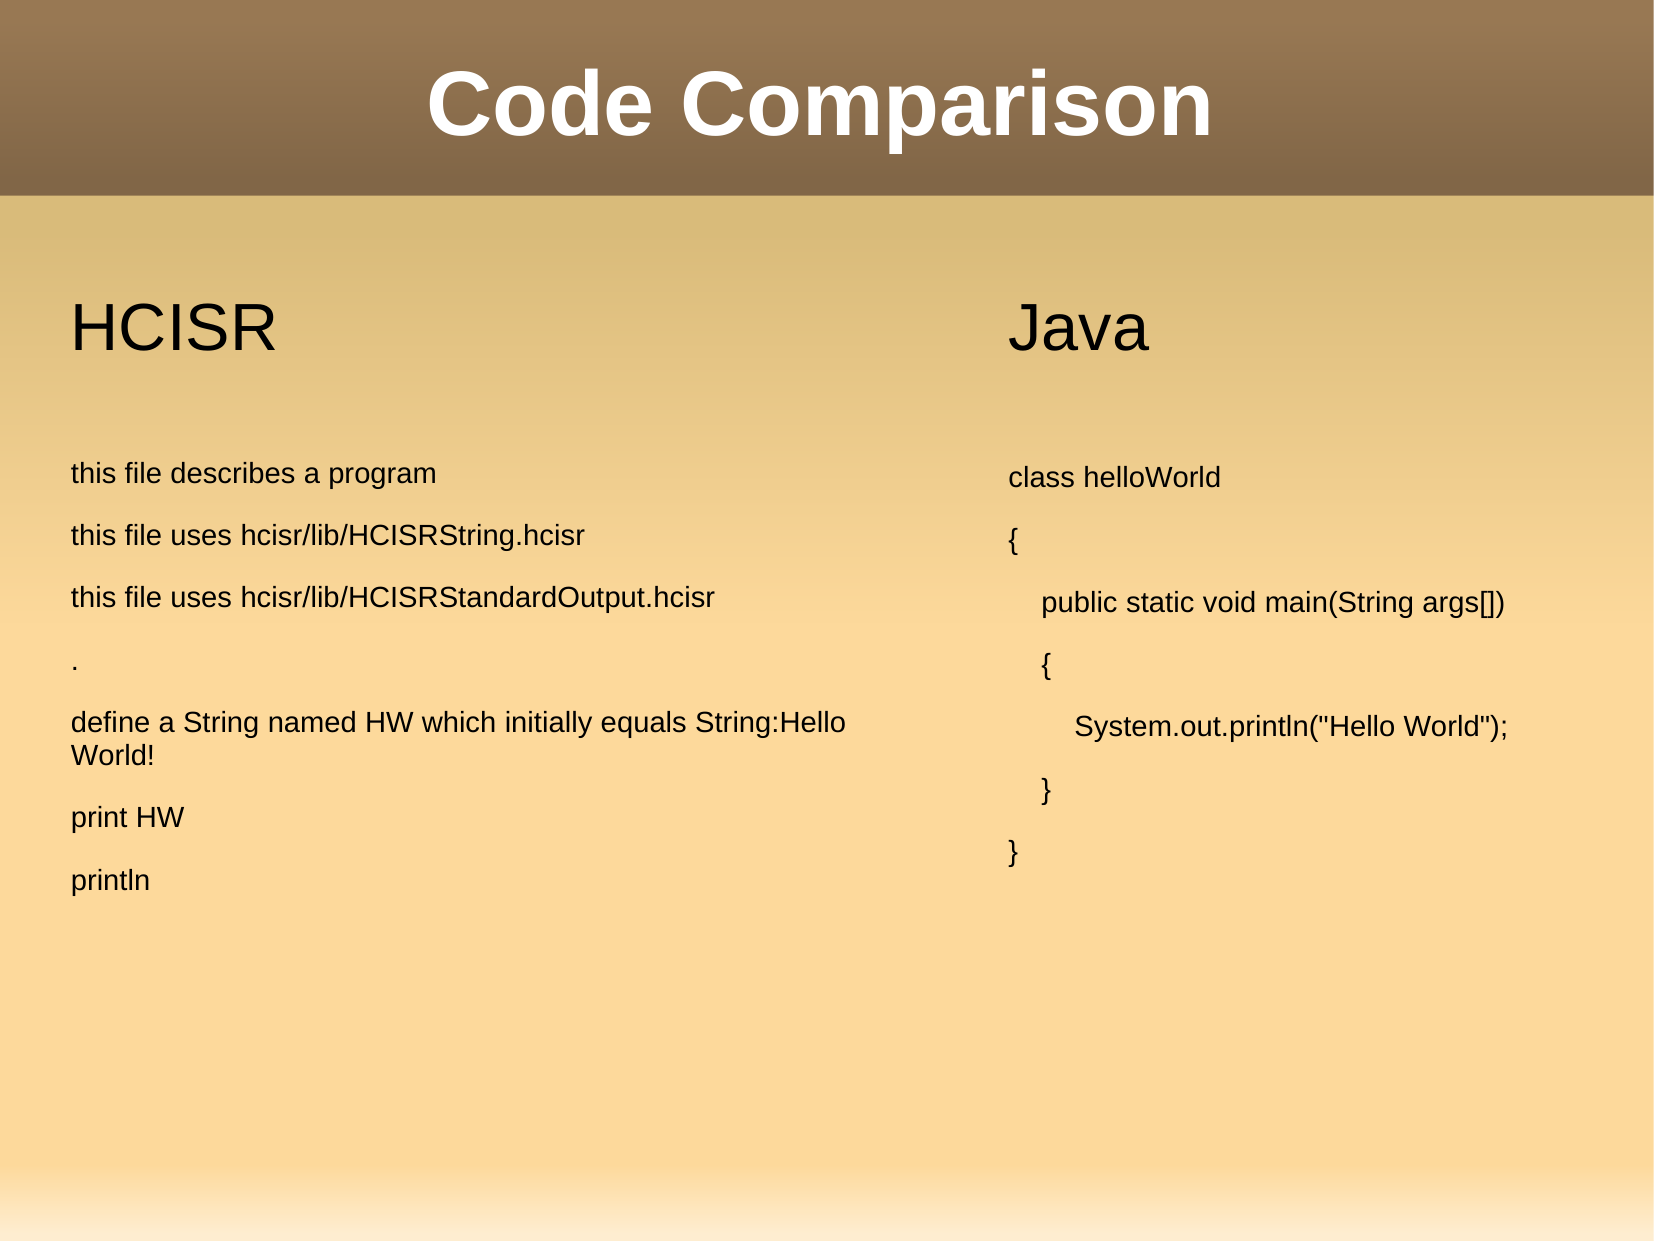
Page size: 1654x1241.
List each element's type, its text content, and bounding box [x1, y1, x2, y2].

picture [0, 0, 1654, 1241]
title Code Comparison [76, 0, 1565, 208]
list HCISR this file describes a program this file uses hcisr/lib/HCISRString.hcisr this file uses hcisr/lib/HCISRStandardOutput.hcisr . define a String named HW which initially equals String:Hello World! print HW println [0, 290, 937, 1094]
list Java class helloWorld { public static void main(String args[]) { System.out.println("Hello World"); } } [937, 290, 1572, 1094]
